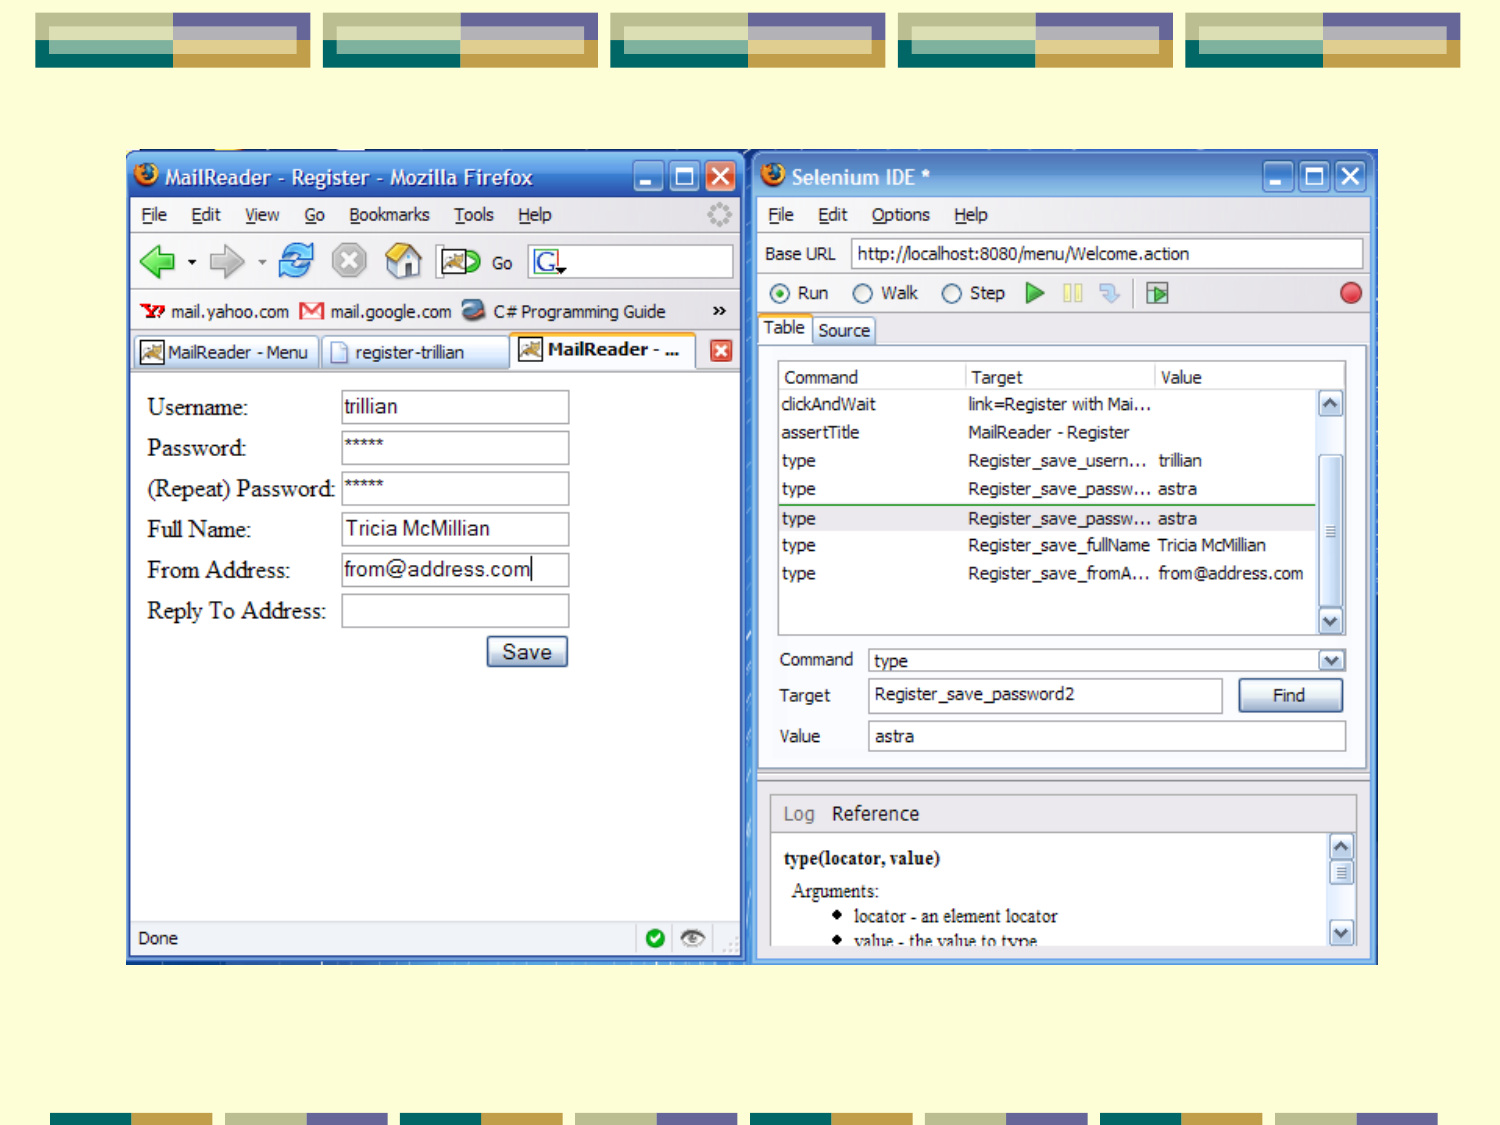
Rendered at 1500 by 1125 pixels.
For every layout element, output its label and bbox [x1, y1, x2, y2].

picture [126, 149, 1378, 965]
